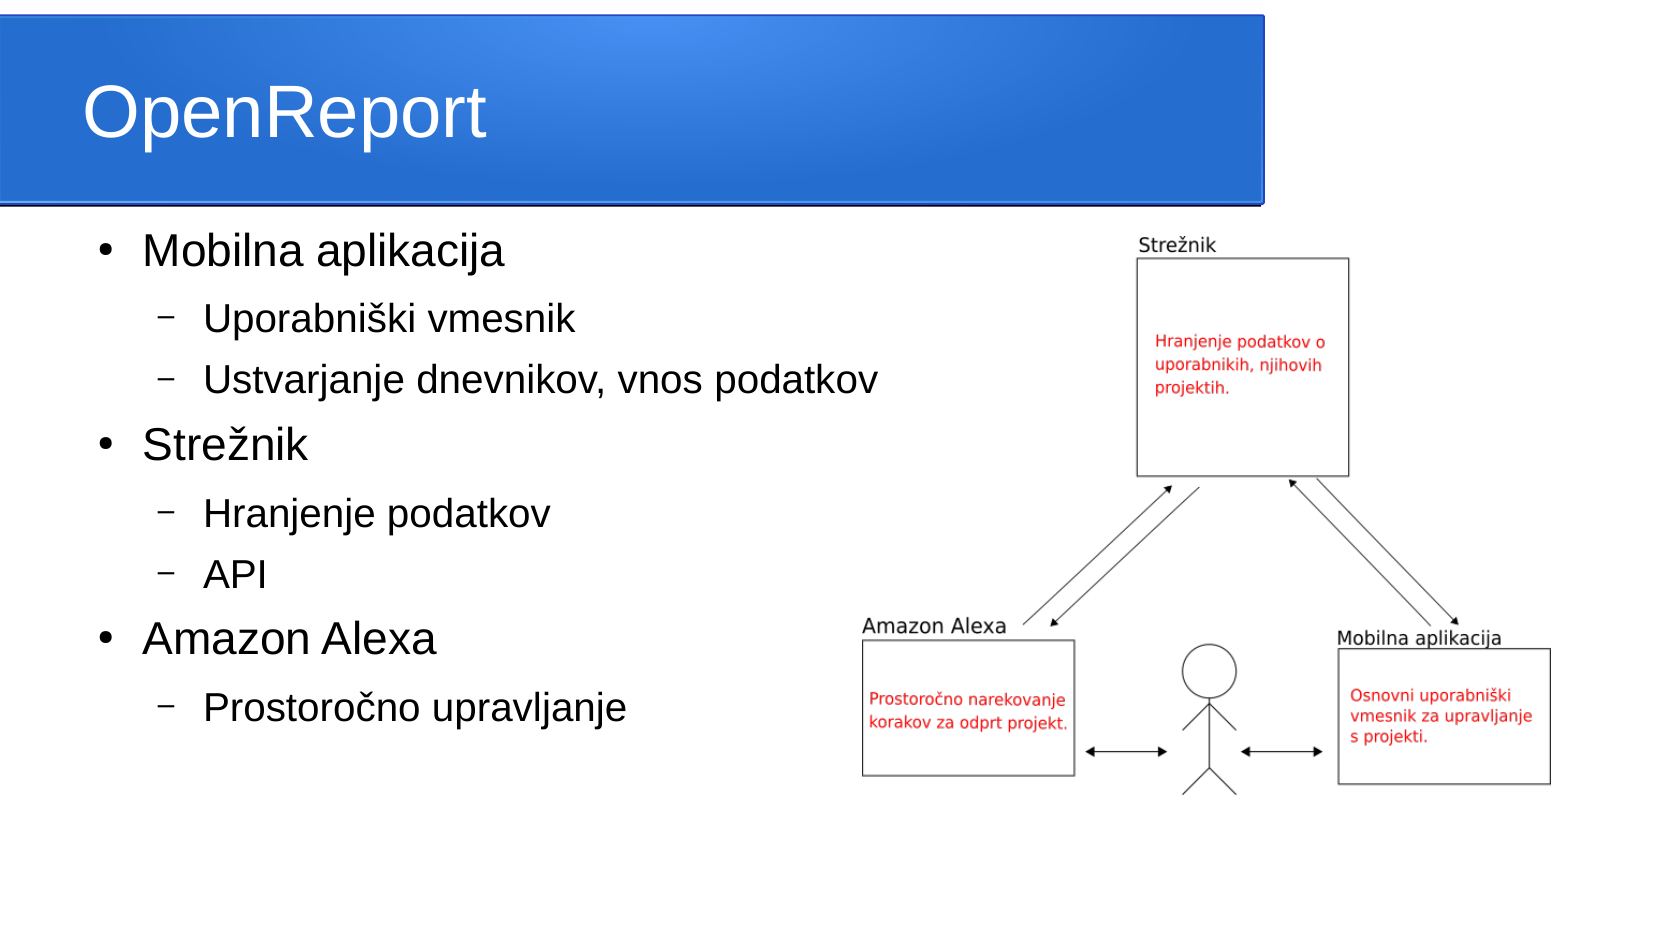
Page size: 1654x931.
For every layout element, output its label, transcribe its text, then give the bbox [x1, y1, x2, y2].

picture [862, 236, 1551, 795]
title OpenReport [82, 35, 1235, 189]
list Mobilna aplikacija Uporabniški vmesnik Ustvarjanje dnevnikov, vnos podatkov Strežnik Hranjenje podatkov API Amazon Alexa Prostoročno upravljanje [82, 224, 886, 764]
